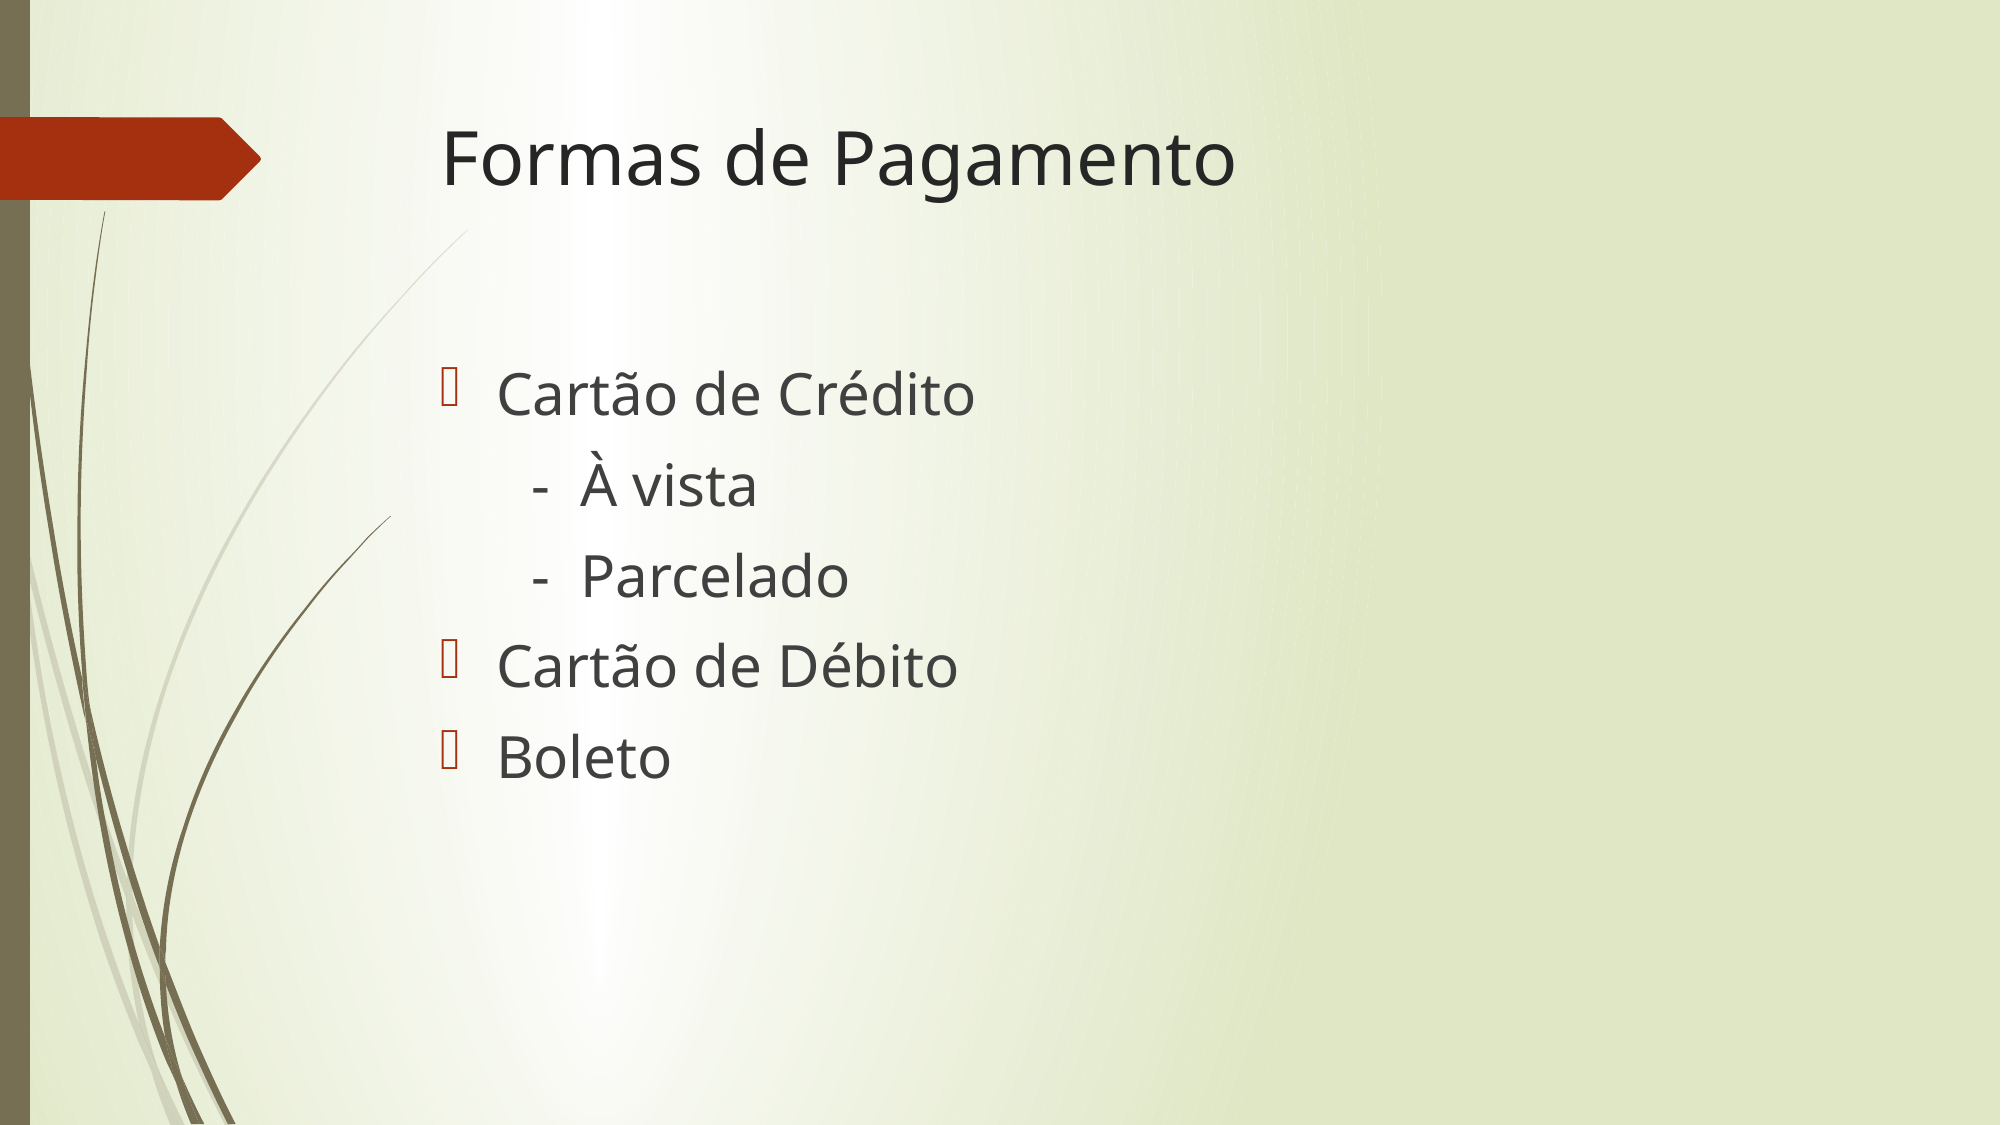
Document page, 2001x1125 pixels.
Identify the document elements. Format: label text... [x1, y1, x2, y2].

list Cartão de Crédito - À vista - Parcelado Cartão de Débito Boleto [424, 350, 1888, 970]
title Formas de Pagamento [425, 102, 1888, 313]
